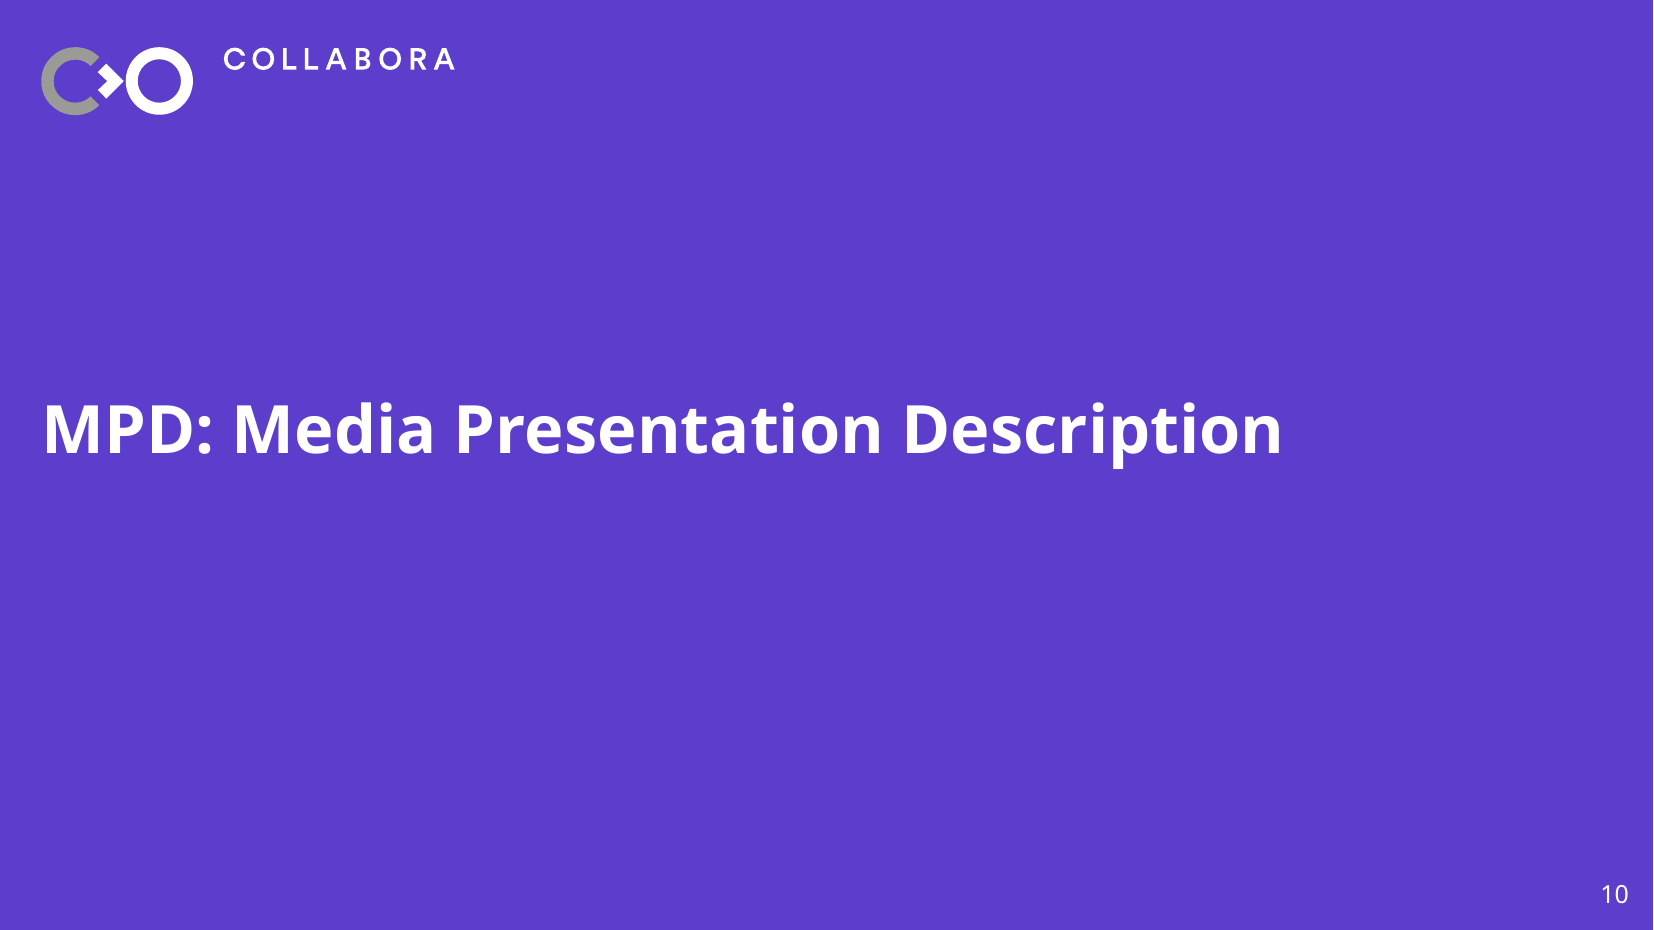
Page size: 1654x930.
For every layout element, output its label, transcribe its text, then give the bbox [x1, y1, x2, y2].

title MPD: Media Presentation Description [41, 260, 1653, 595]
